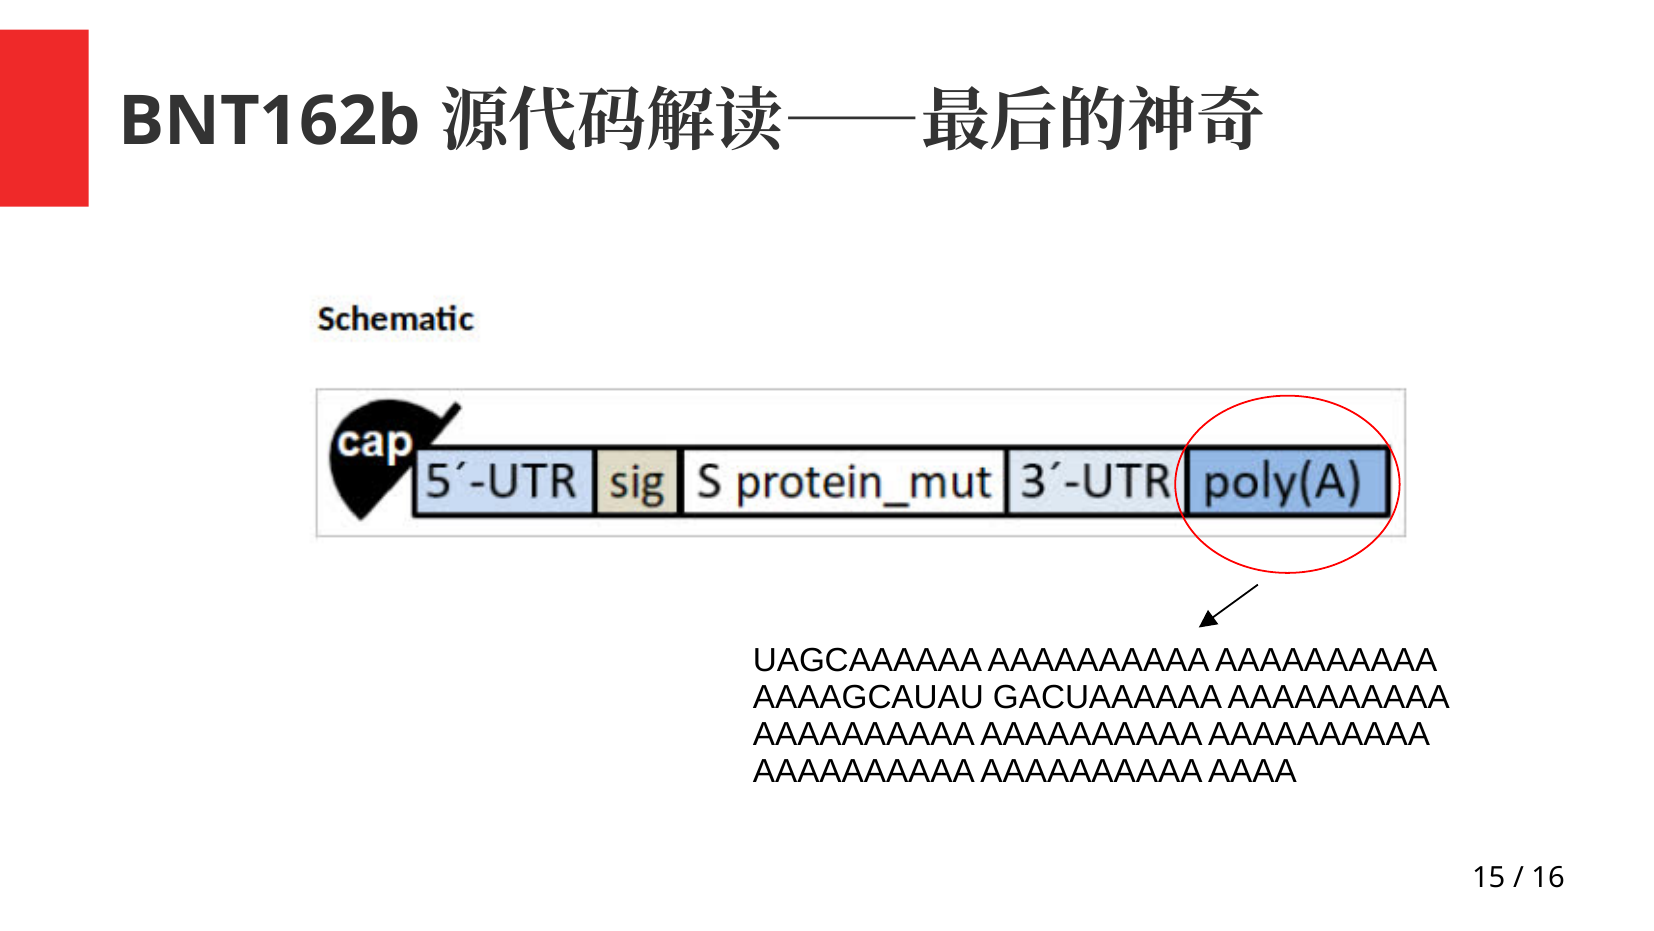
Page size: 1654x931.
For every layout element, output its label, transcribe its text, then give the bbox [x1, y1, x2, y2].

picture [295, 265, 1451, 584]
text_box UAGCAAAAAA AAAAAAAAAA AAAAAAAAAA AAAAGCAUAU GACUAAAAAA AAAAAAAAAA AAAAAAAAAA AAAAAAAAAA AAAAAAAAAA AAAAAAAAAA AAAAAAAAAA AAAA [738, 634, 1477, 798]
title BNT162b源代码解读——最后的神奇 [118, 37, 1571, 193]
